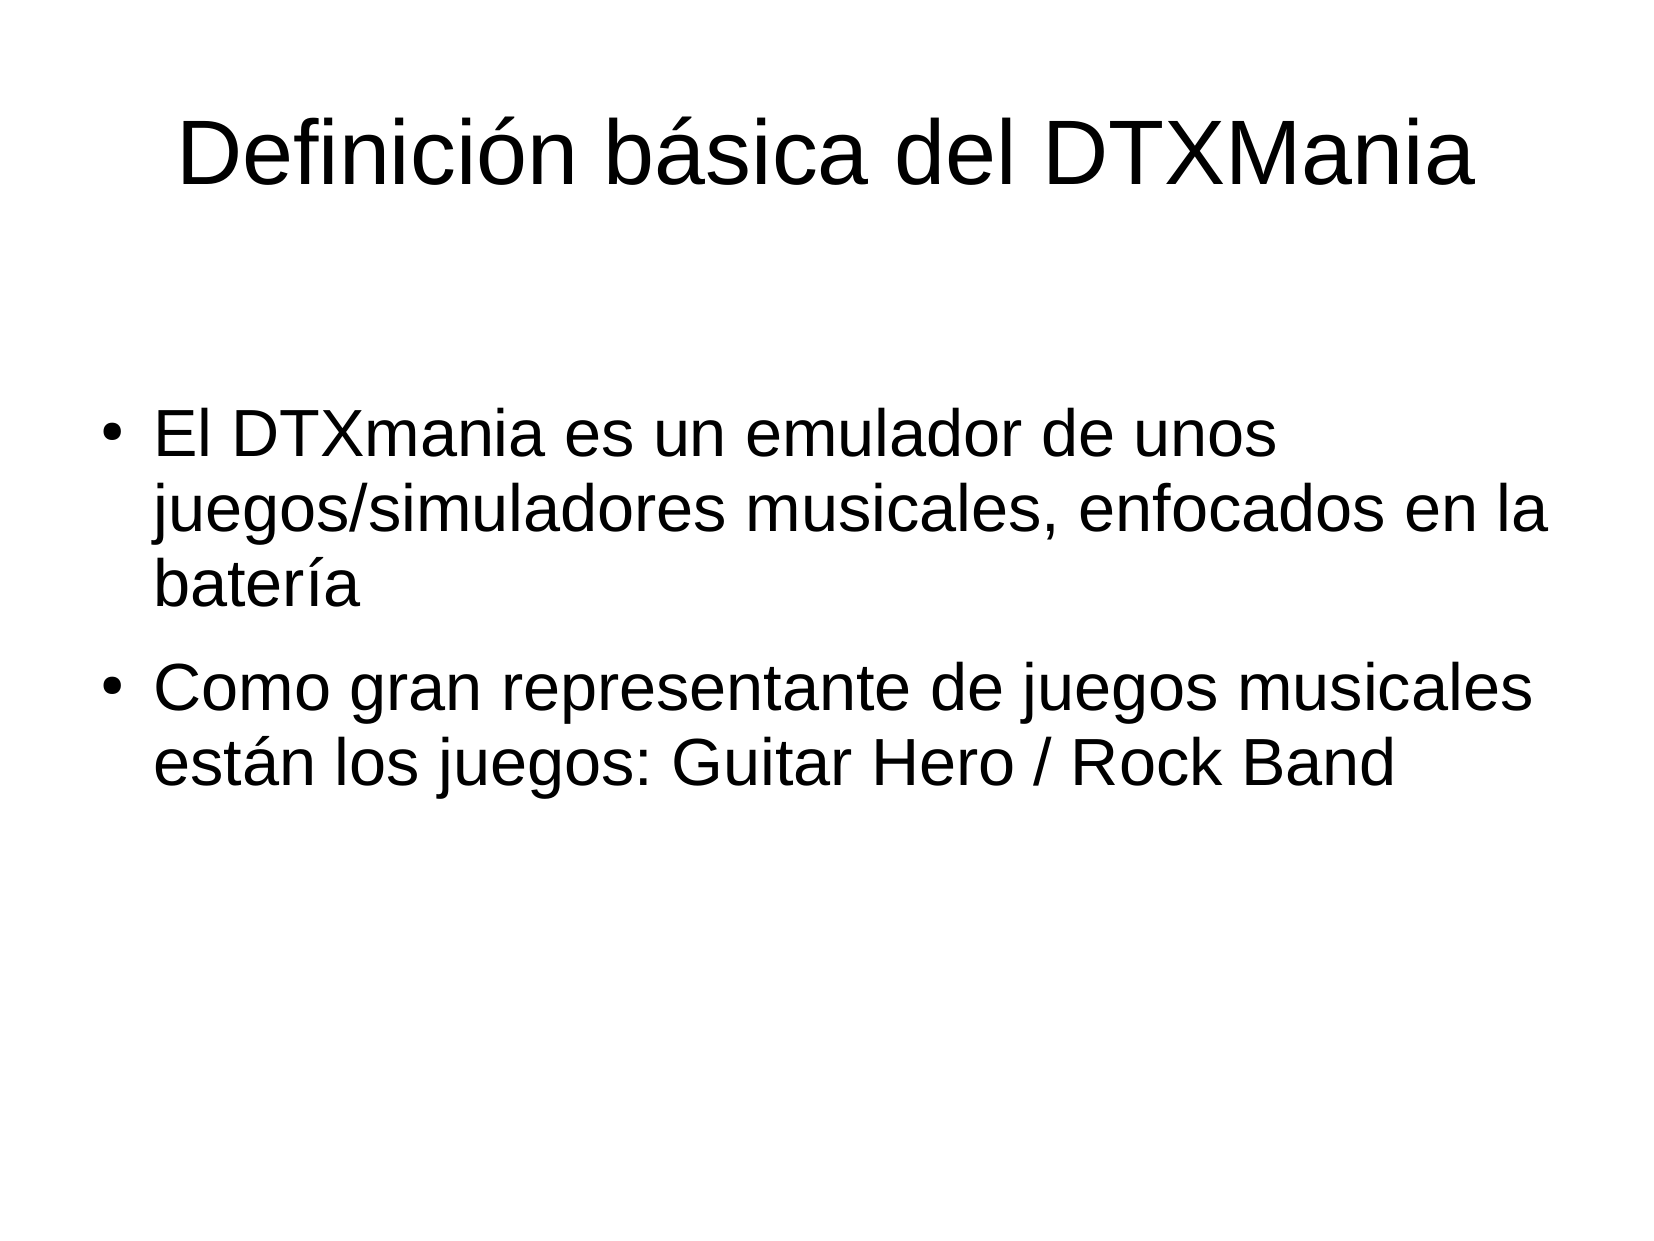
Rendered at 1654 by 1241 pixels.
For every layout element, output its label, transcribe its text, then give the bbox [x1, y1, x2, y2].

list El DTXmania es un emulador de unos juegos/simuladores musicales, enfocados en la batería Como gran representante de juegos musicales están los juegos: Guitar Hero / Rock Band [82, 290, 1571, 1010]
title Definición básica del DTXMania [82, 49, 1571, 257]
